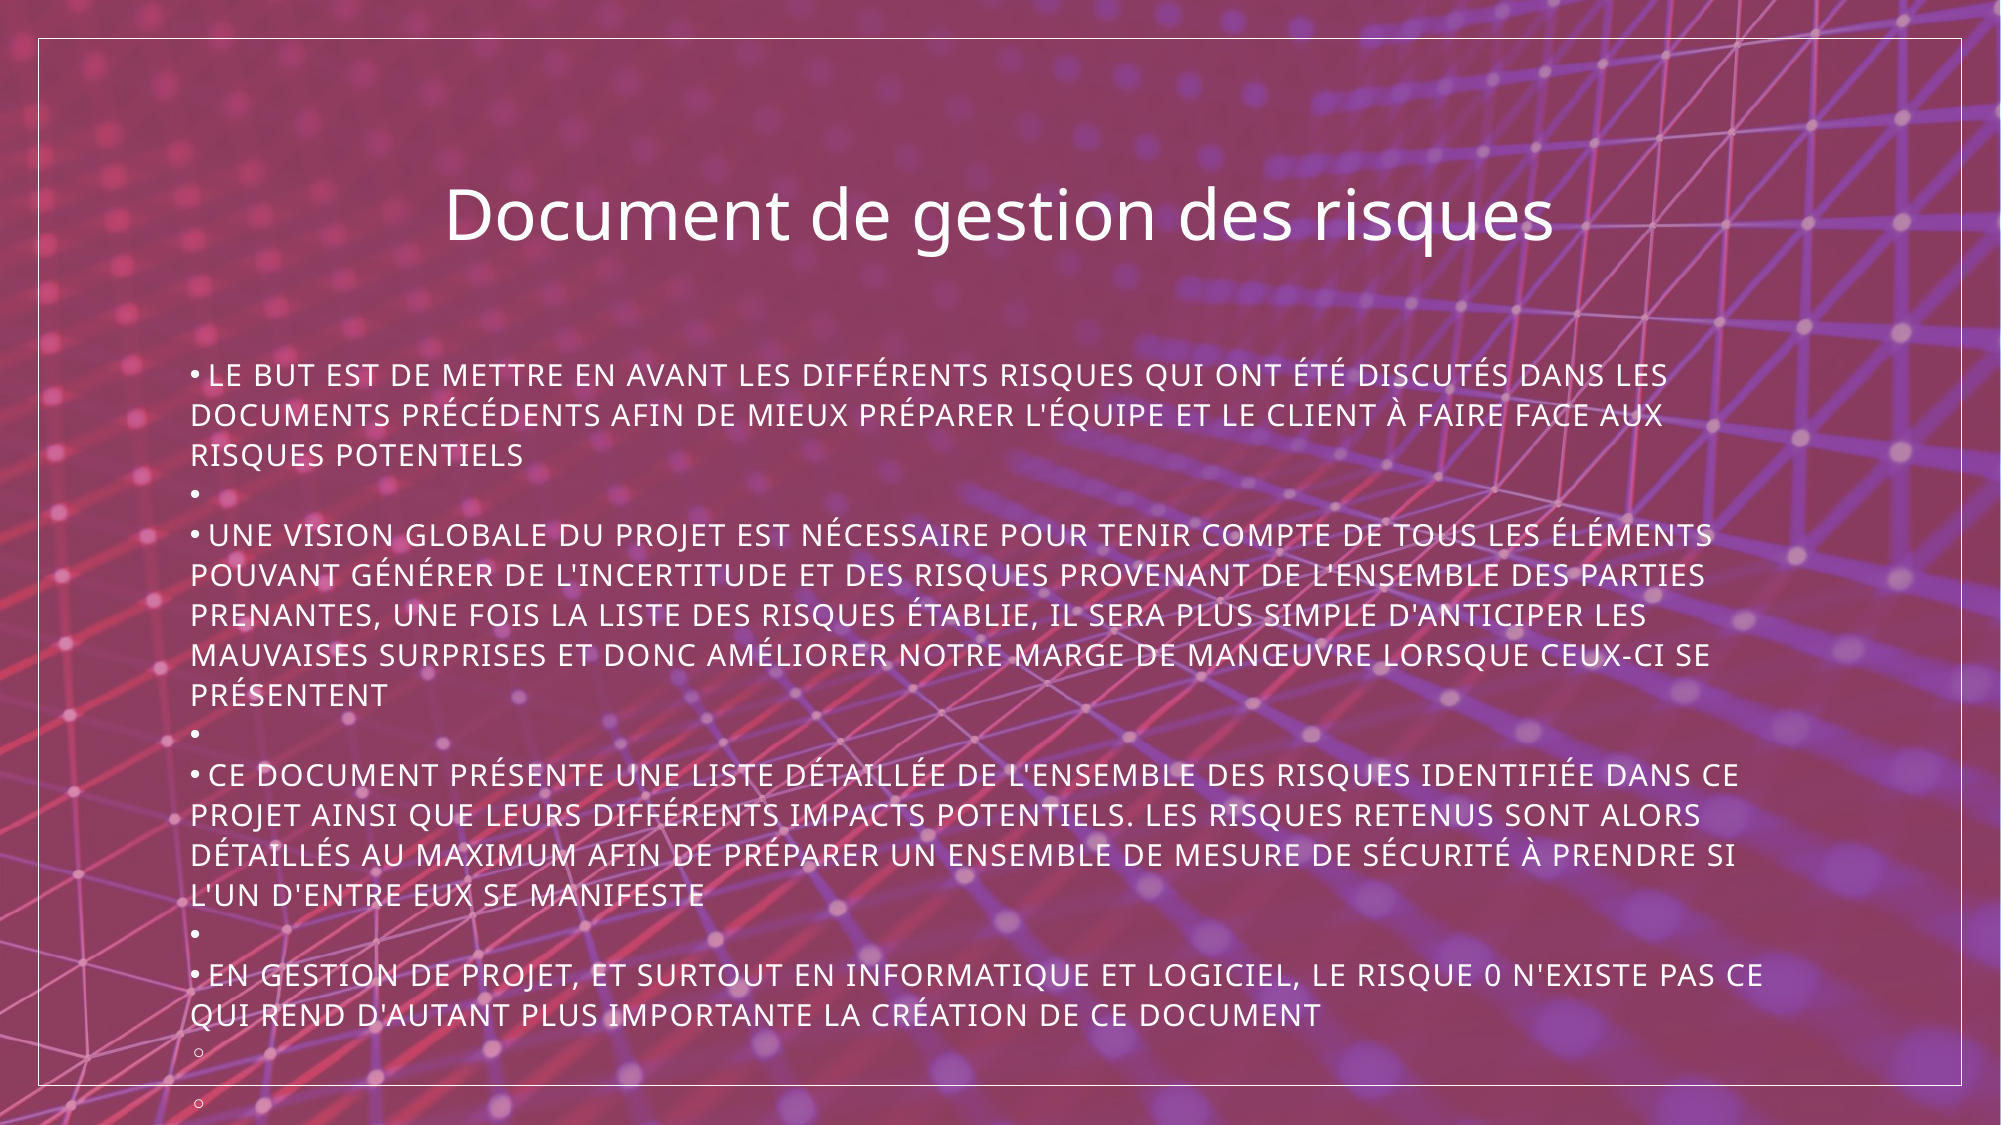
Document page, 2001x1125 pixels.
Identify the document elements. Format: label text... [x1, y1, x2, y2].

title Document de gestion des risques [174, 105, 1825, 331]
picture [0, 0, 2000, 1125]
subtitle Le but est de mettre en avant les différents risques qui ont été discutés dans les documents précédents afin de mieux préparer l'équipe et le client à faire face aux risques potentiels Une vision globale du projet est nécessaire pour tenir compte de tous les éléments pouvant générer de l'incertitude et des risques provenant de l'ensemble des parties prenantes, Une fois la liste des risques établie, il sera plus simple d'anticiper les mauvaises surprises et donc améliorer notre marge de manœuvre lorsque ceux-ci se présentent Ce document présente une liste détaillée de l'ensemble des risques identifiée dans ce projet ainsi que leurs différents impacts potentiels. Les risques retenus sont alors détaillés au maximum afin de préparer un ensemble de mesure de sécurité à prendre si l'un d'entre eux se manifeste En gestion de projet, et surtout en informatique et logiciel, le risque 0 n'existe pas ce qui rend d'autant plus importante la création de ce document [174, 345, 1825, 1049]
